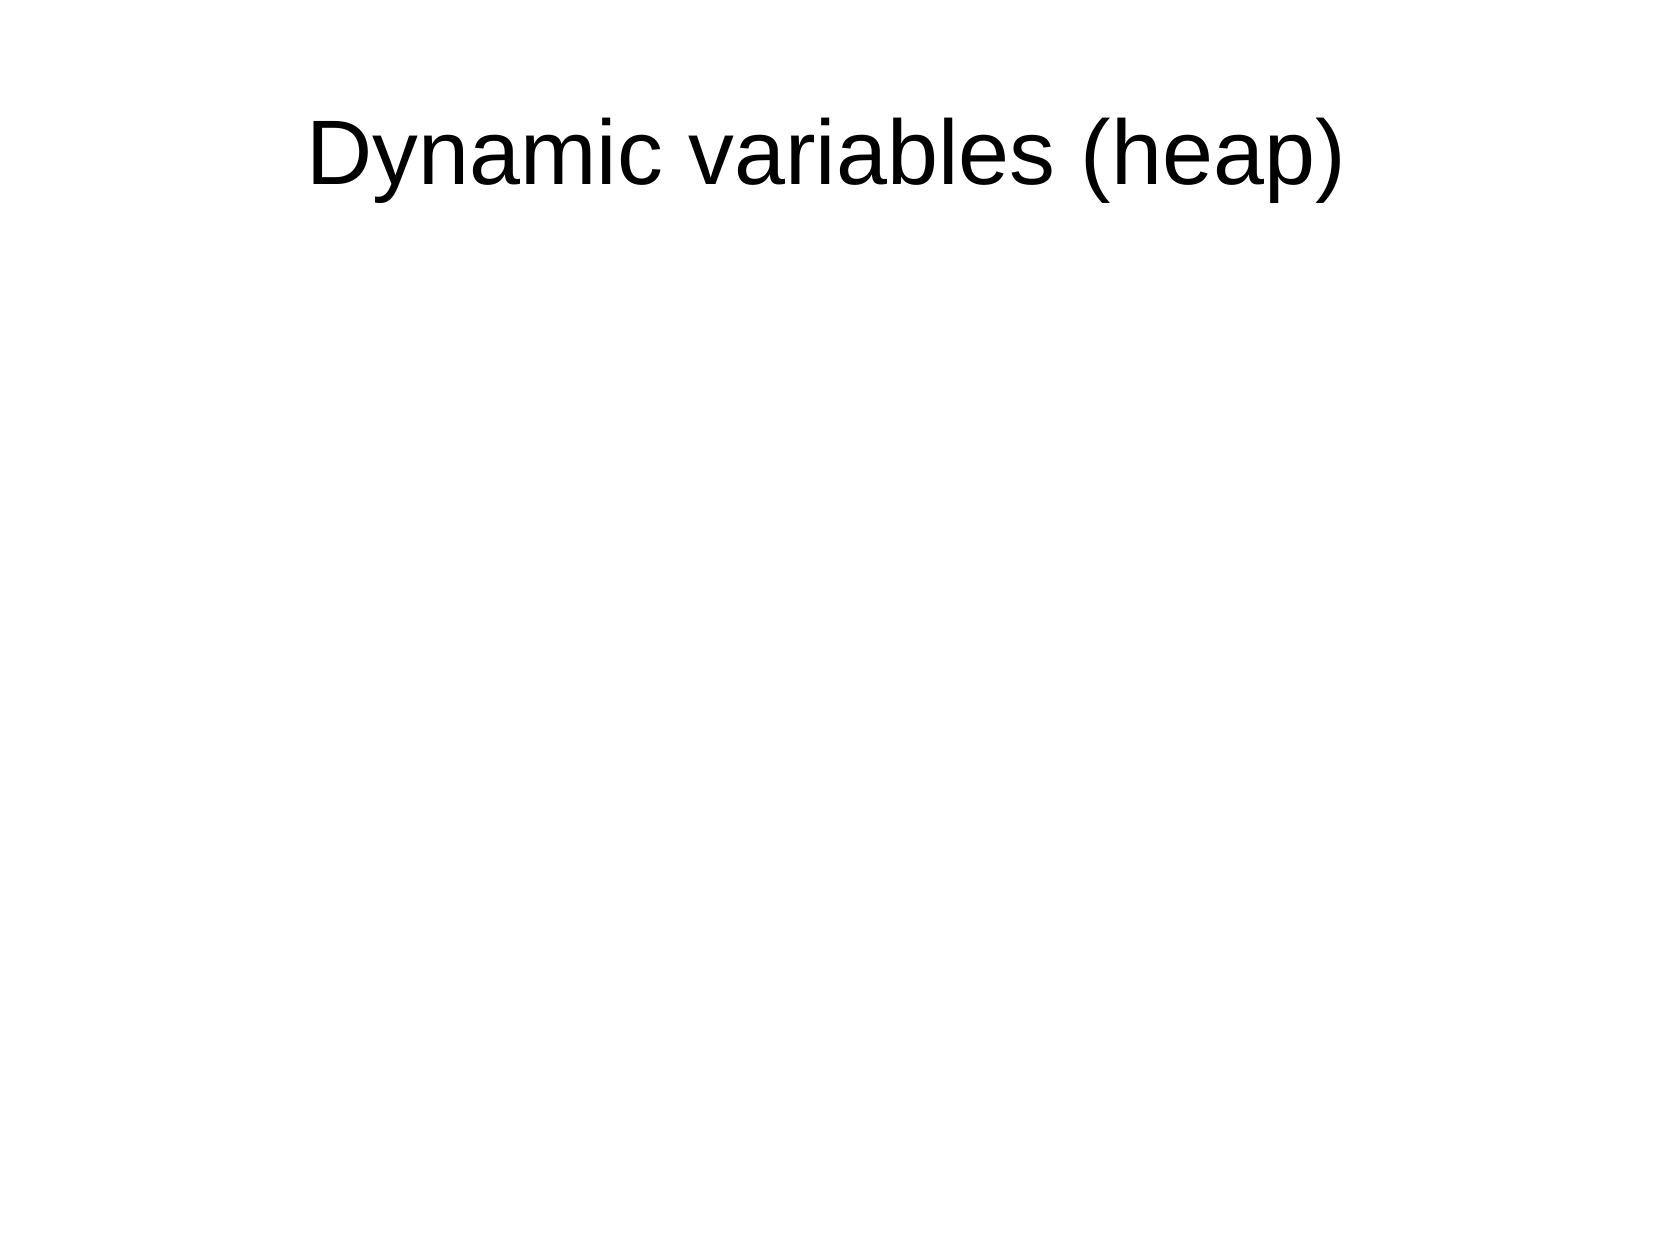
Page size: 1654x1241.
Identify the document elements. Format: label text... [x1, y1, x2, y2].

title Dynamic variables (heap) [82, 49, 1571, 257]
